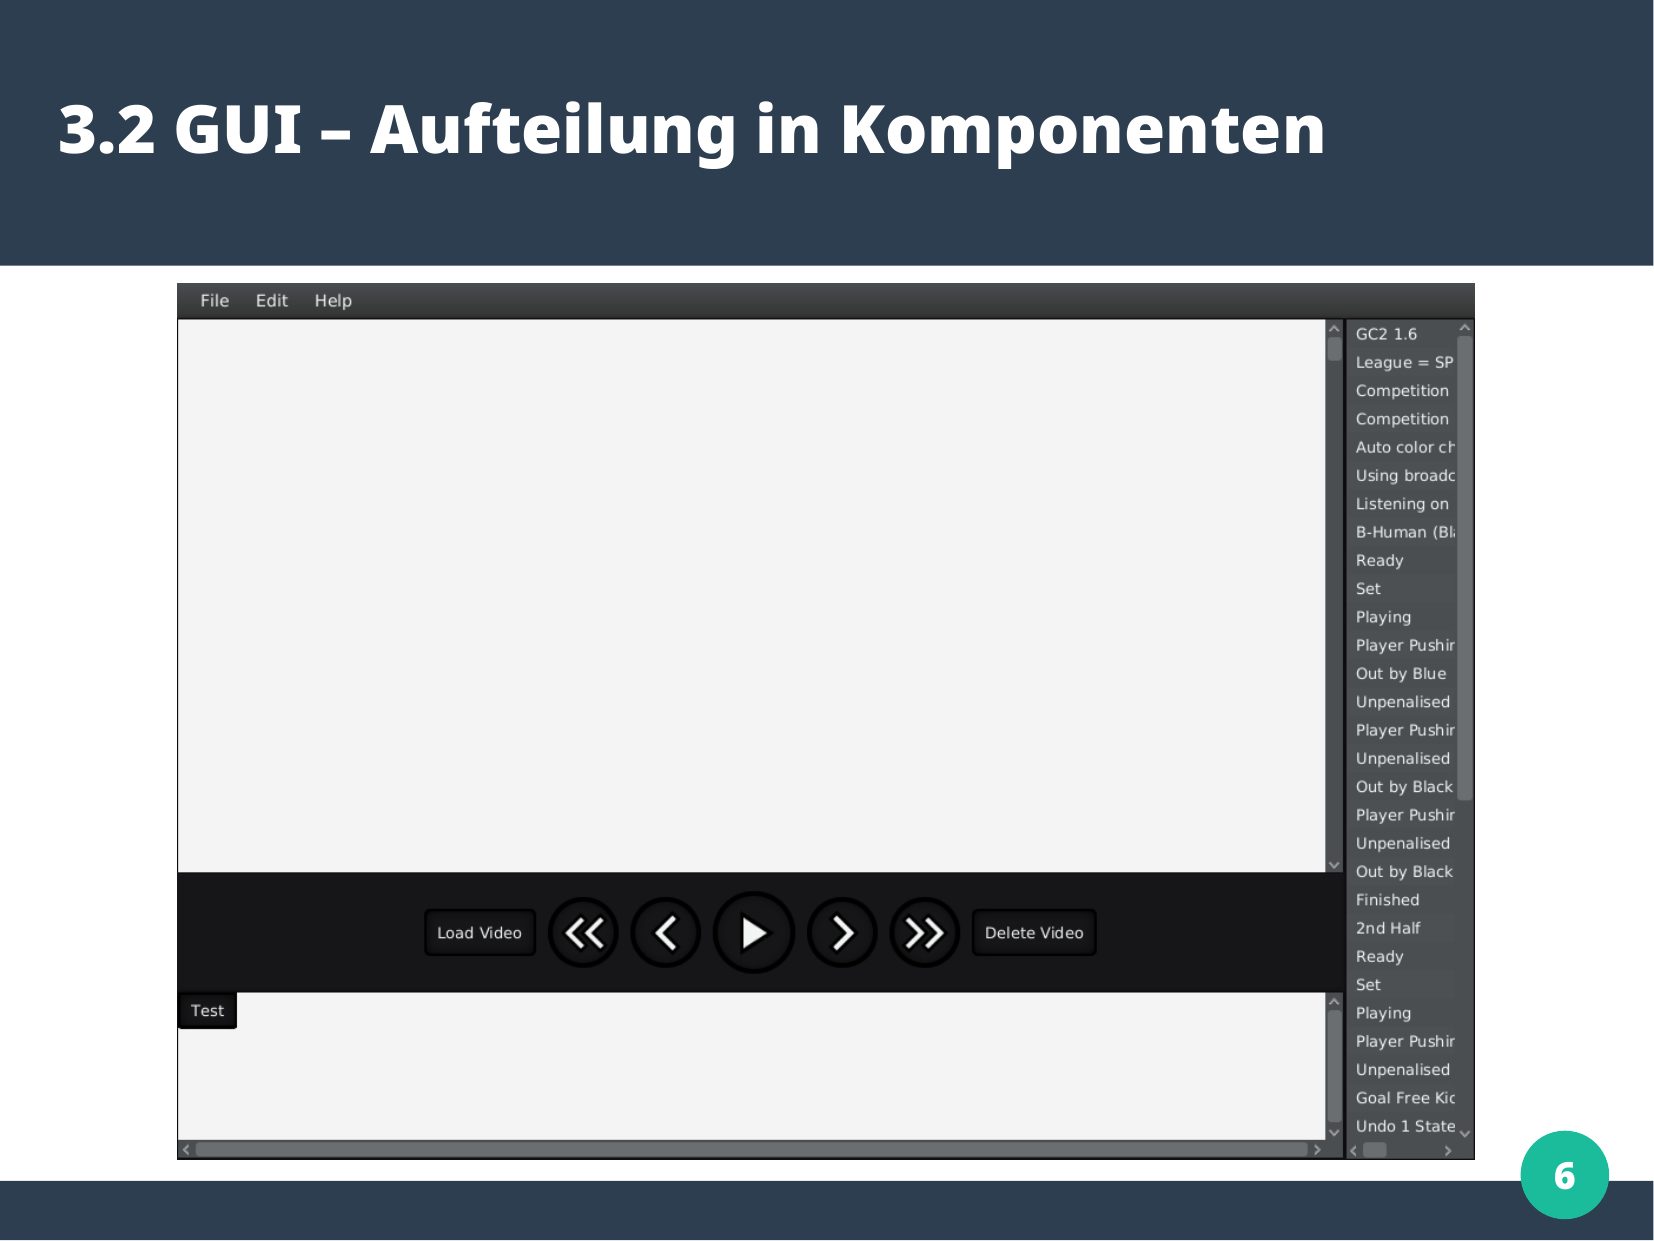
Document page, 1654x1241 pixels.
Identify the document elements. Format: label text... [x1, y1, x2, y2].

picture [177, 283, 1475, 1160]
title 3.2 GUI – Aufteilung in Komponenten [58, 49, 1595, 207]
